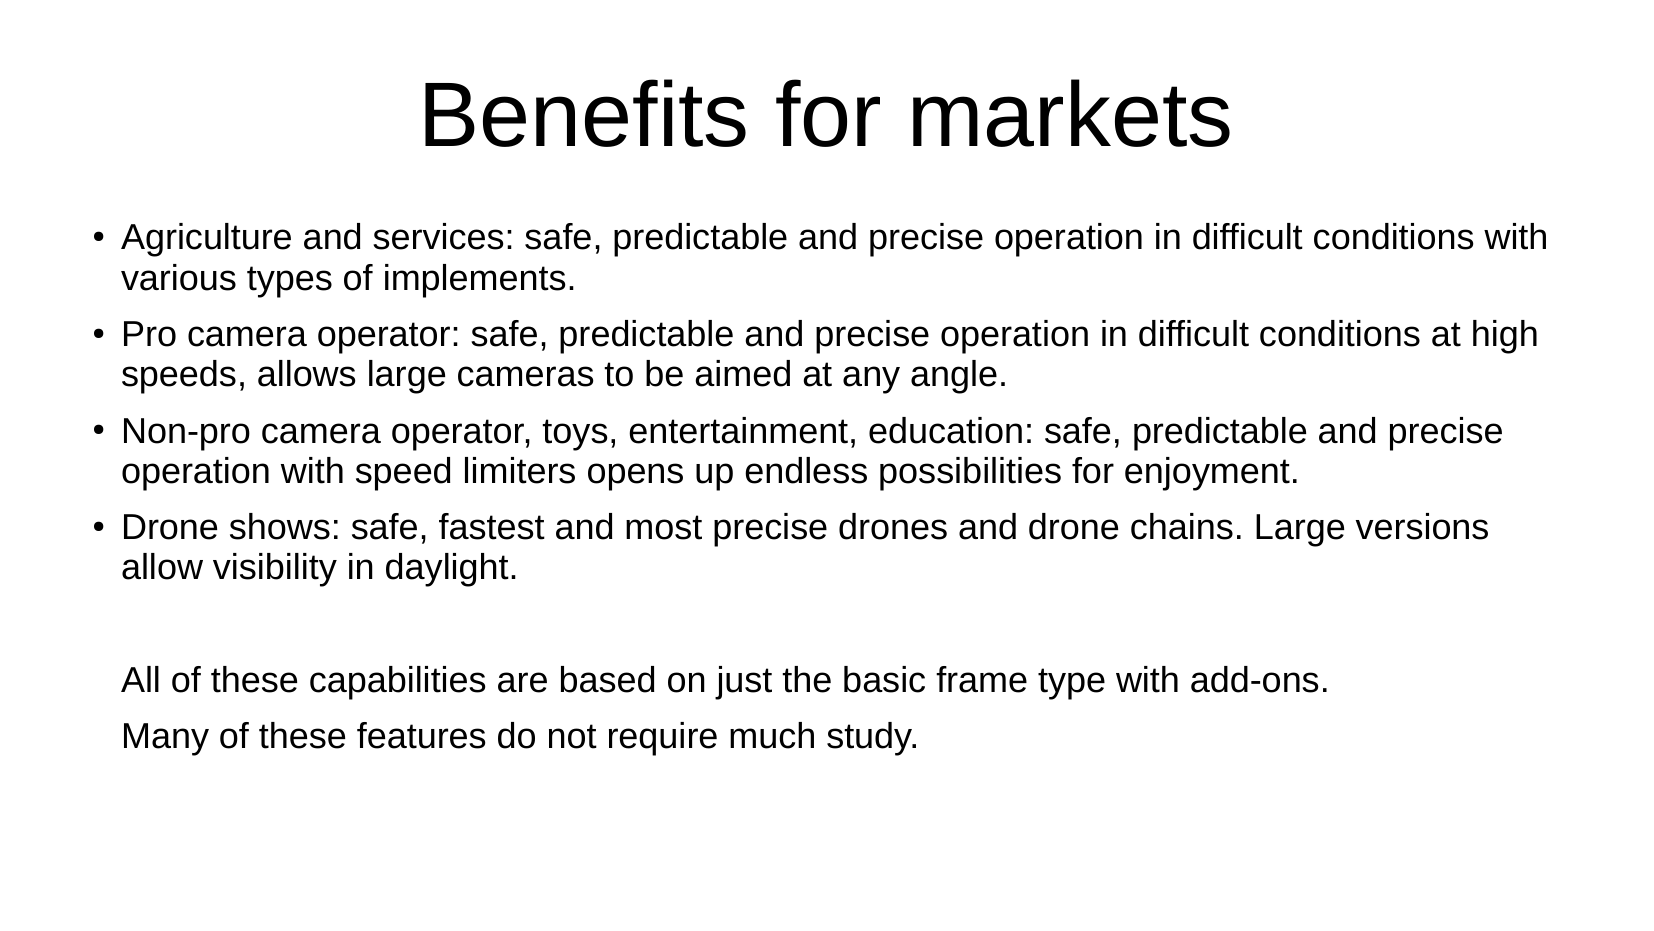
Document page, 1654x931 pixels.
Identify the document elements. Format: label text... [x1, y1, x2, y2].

title Benefits for markets [82, 37, 1571, 193]
list Agriculture and services: safe, predictable and precise operation in difficult conditions with various types of implements. Pro camera operator: safe, predictable and precise operation in difficult conditions at high speeds, allows large cameras to be aimed at any angle. Non-pro camera operator, toys, entertainment, education: safe, predictable and precise operation with speed limiters opens up endless possibilities for enjoyment. Drone shows: safe, fastest and most precise drones and drone chains. Large versions allow visibility in daylight. All of these capabilities are based on just the basic frame type with add-ons. Many of these features do not require much study. [82, 217, 1571, 758]
